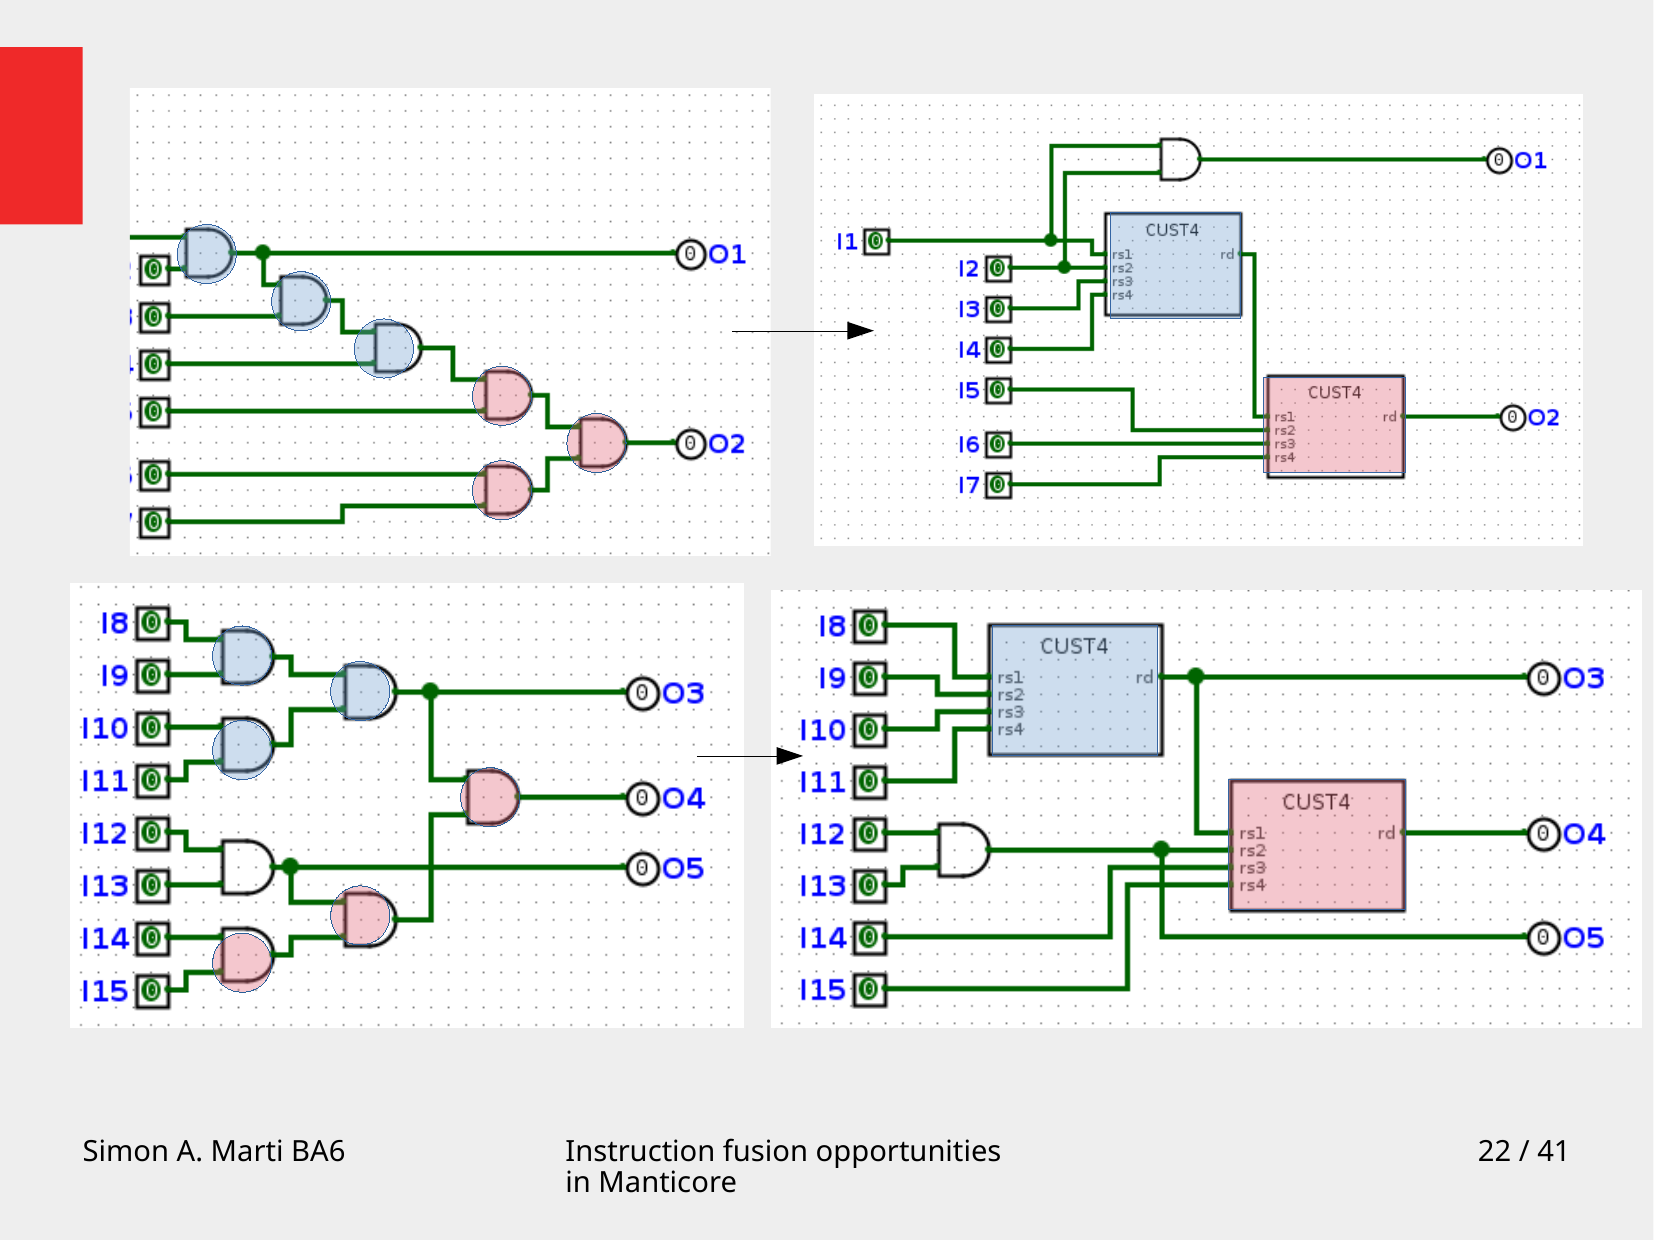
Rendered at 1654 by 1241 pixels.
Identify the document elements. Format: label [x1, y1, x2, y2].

text_box [330, 661, 390, 721]
text_box [354, 318, 414, 379]
picture [129, 88, 771, 556]
text_box [460, 767, 520, 827]
text_box [992, 625, 1158, 756]
text_box [472, 460, 532, 520]
text_box [1228, 779, 1406, 910]
text_box [472, 366, 532, 426]
text_box [1110, 212, 1241, 319]
text_box [212, 625, 272, 686]
text_box [212, 933, 272, 993]
picture [771, 590, 1642, 1028]
text_box [177, 224, 237, 284]
text_box [212, 720, 272, 780]
picture [70, 583, 744, 1028]
text_box [566, 413, 627, 473]
picture [814, 94, 1583, 546]
text_box [330, 885, 390, 945]
text_box [1263, 377, 1406, 473]
text_box [271, 271, 331, 331]
